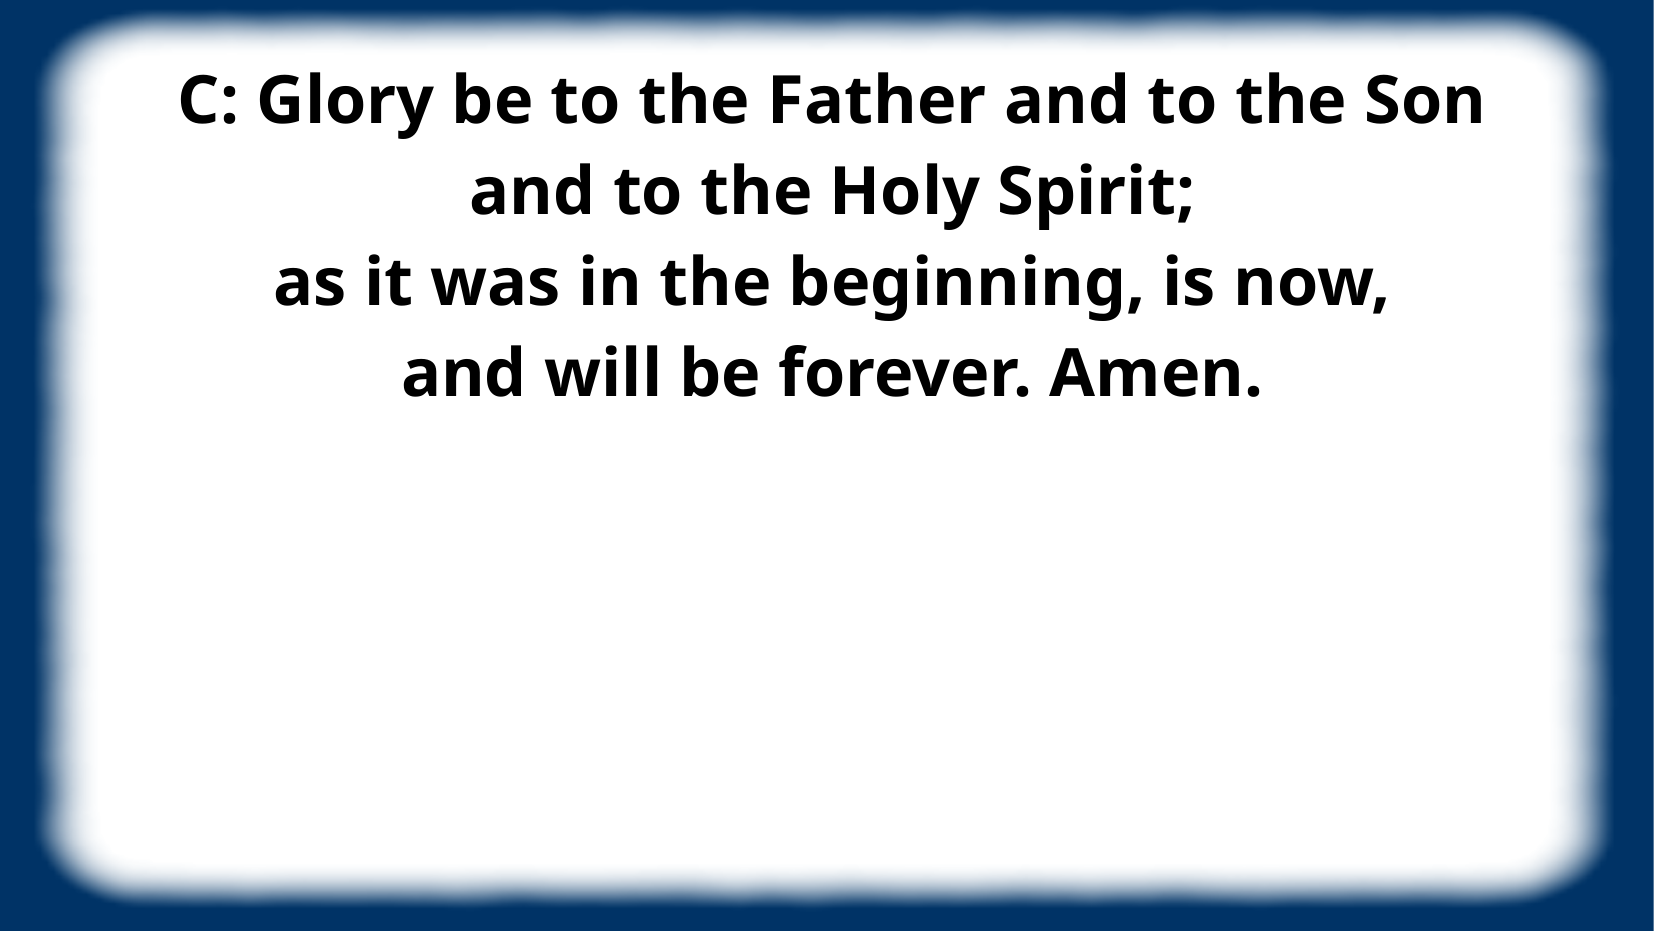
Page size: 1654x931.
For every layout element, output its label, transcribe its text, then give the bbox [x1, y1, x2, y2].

text_box C: Glory be to the Father and to the Son and to the Holy Spirit; as it was in the beginning, is now, and will be forever. Amen. [90, 45, 1576, 415]
picture [0, 0, 1654, 931]
